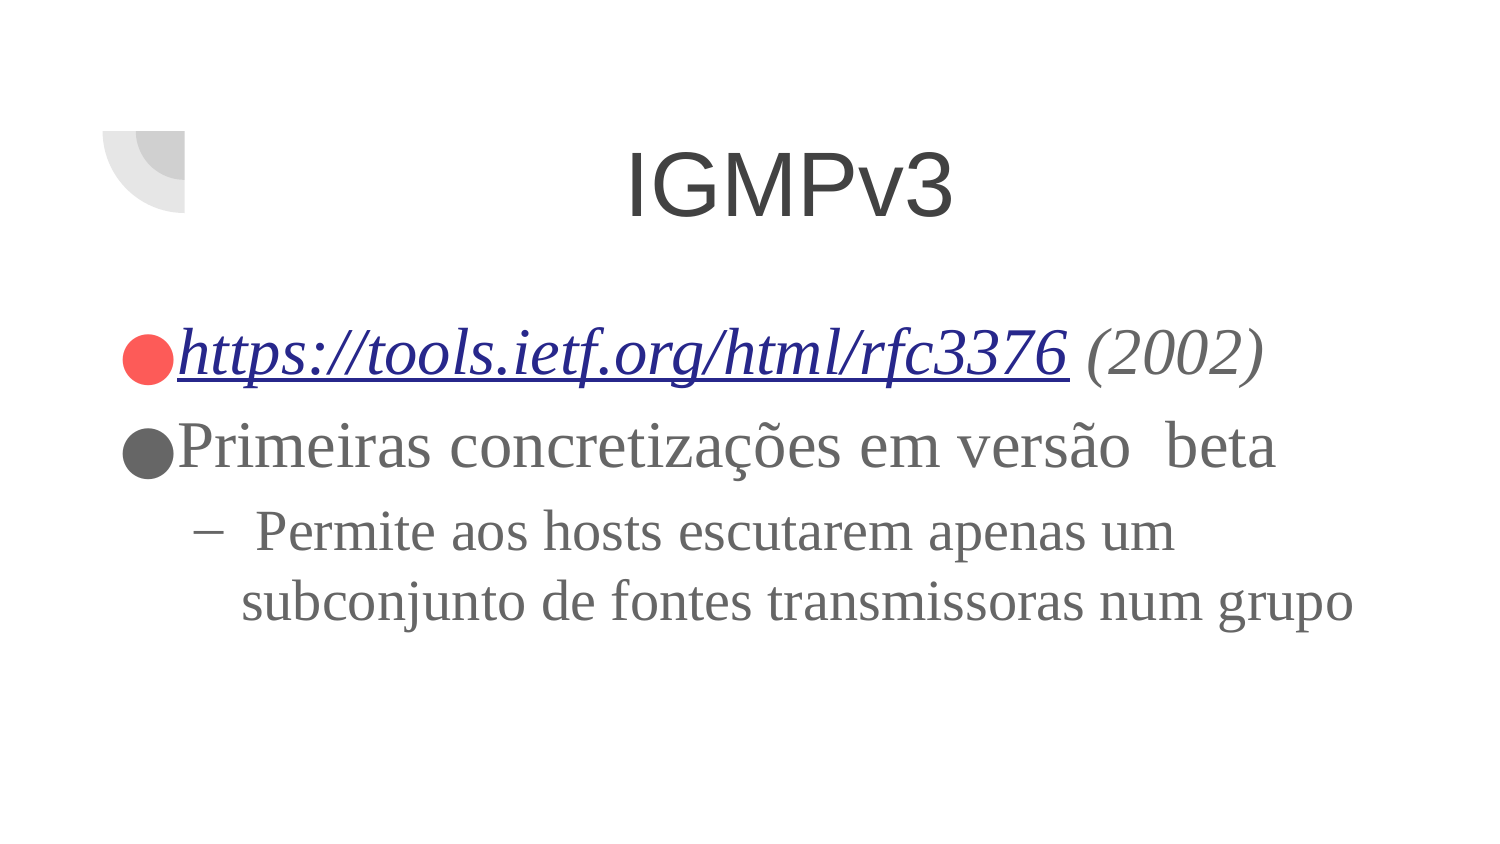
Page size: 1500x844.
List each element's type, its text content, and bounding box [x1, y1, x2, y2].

list https://tools.ietf.org/html/rfc3376 (2002) Primeiras concretizações em versão beta Permite aos hosts escutarem apenas um subconjunto de fontes transmissoras num grupo [62, 126, 1412, 814]
title IGMPv3 [213, 98, 1368, 263]
